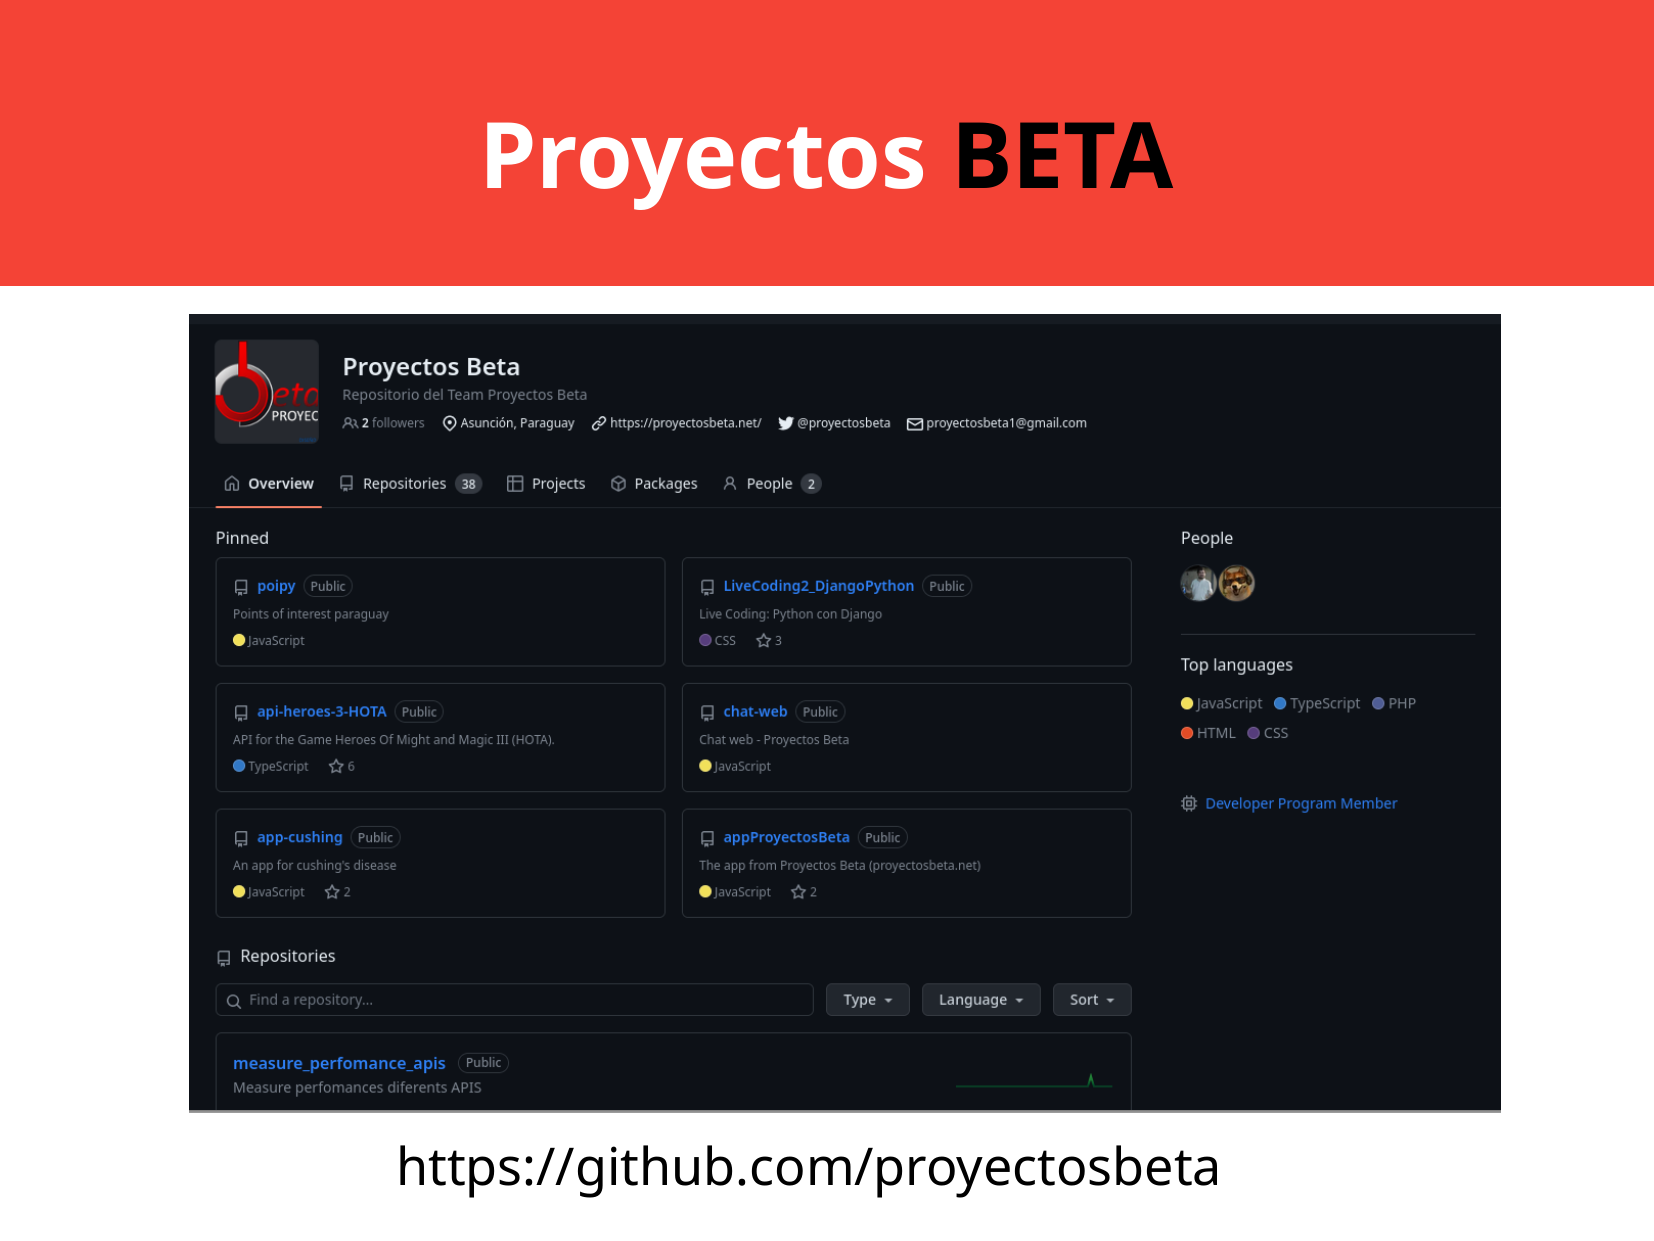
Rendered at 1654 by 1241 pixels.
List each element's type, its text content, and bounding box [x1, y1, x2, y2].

title Proyectos BETA [82, 49, 1571, 257]
picture [189, 314, 1501, 1111]
title https://github.com/proyectosbeta [65, 1104, 1554, 1227]
